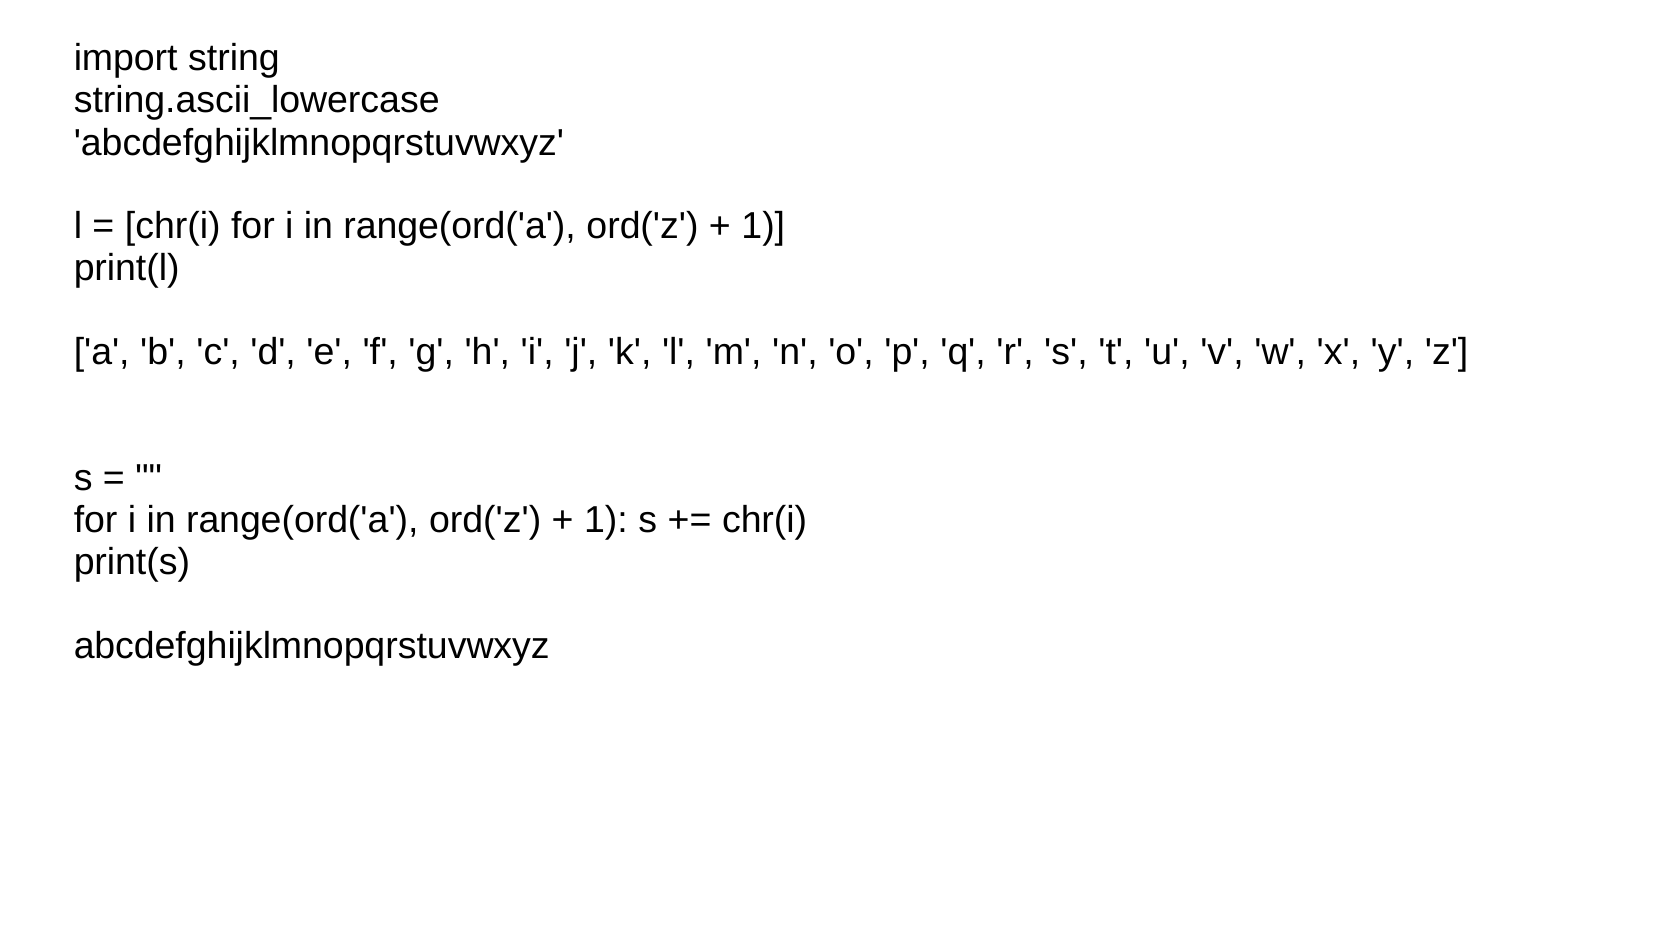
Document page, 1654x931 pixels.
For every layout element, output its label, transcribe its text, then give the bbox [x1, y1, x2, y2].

text_box import string string.ascii_lowercase 'abcdefghijklmnopqrstuvwxyz' l = [chr(i) for i in range(ord('a'), ord('z') + 1)] print(l) ['a', 'b', 'c', 'd', 'e', 'f', 'g', 'h', 'i', 'j', 'k', 'l', 'm', 'n', 'o', 'p', 'q', 'r', 's', 't', 'u', 'v', 'w', 'x', 'y', 'z'] s = "" for i in range(ord('a'), ord('z') + 1): s += chr(i) print(s) abcdefghijklmnopqrstuvwxyz [59, 29, 1565, 759]
